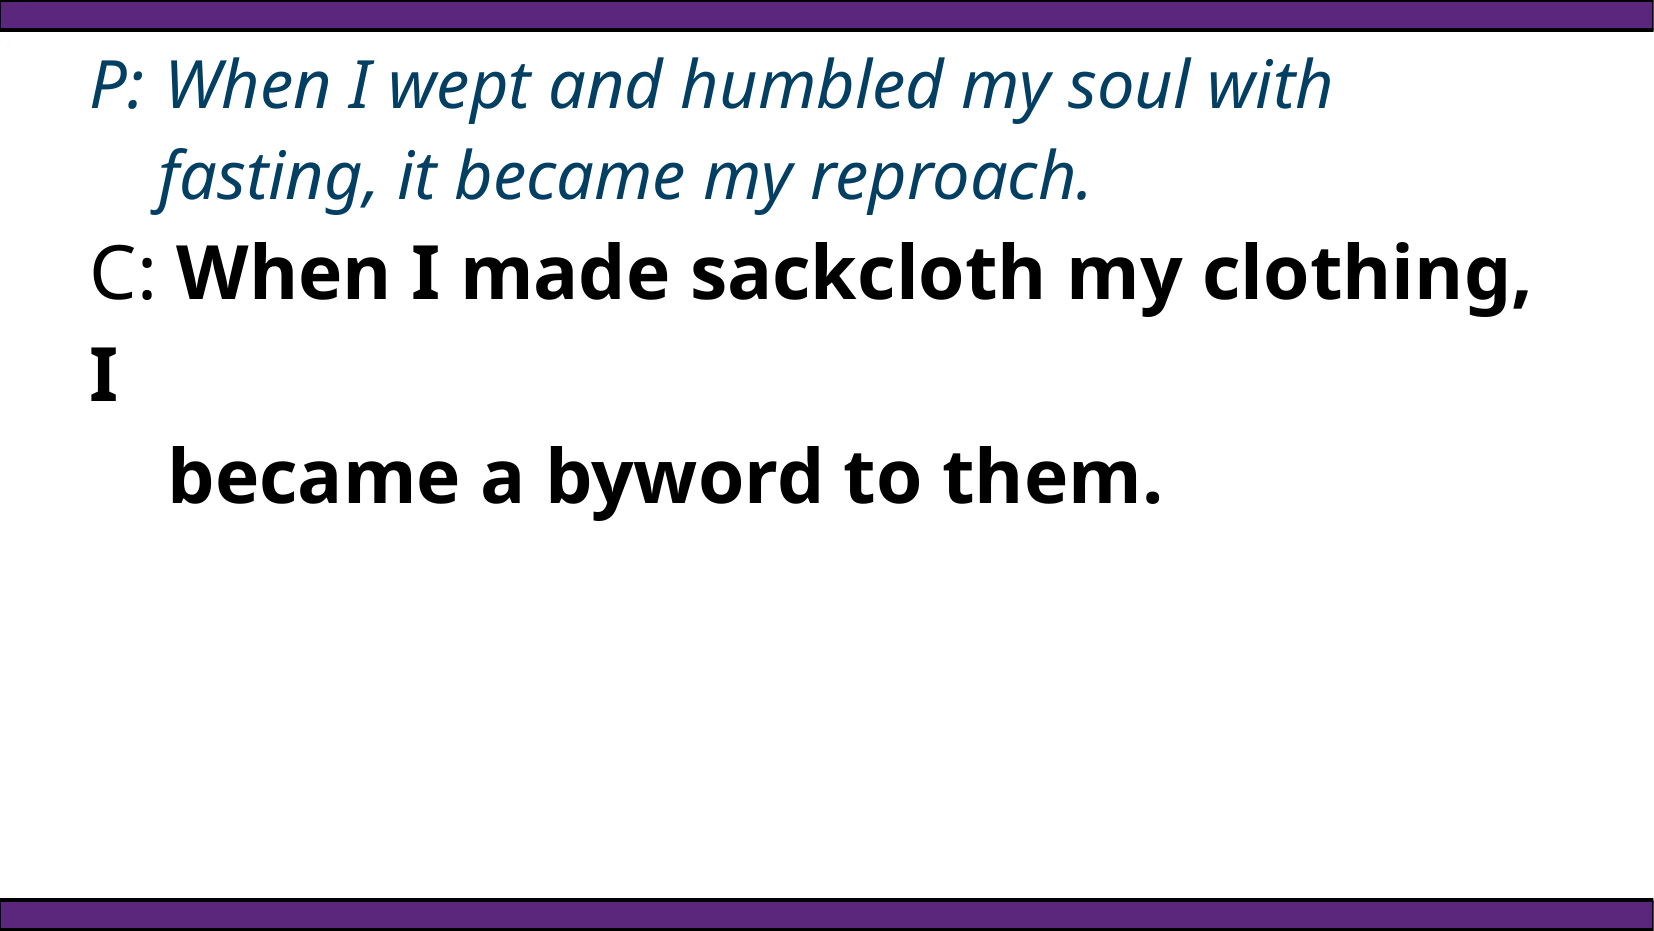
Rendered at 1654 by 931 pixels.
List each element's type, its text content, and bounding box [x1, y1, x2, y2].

text_box [0, 900, 1654, 931]
picture [0, 31, 1654, 900]
text_box P: When I wept and humbled my soul with fasting, it became my reproach. C: When I made sackcloth my clothing, I became a byword to them. [75, 30, 1591, 422]
text_box [0, 0, 1654, 31]
